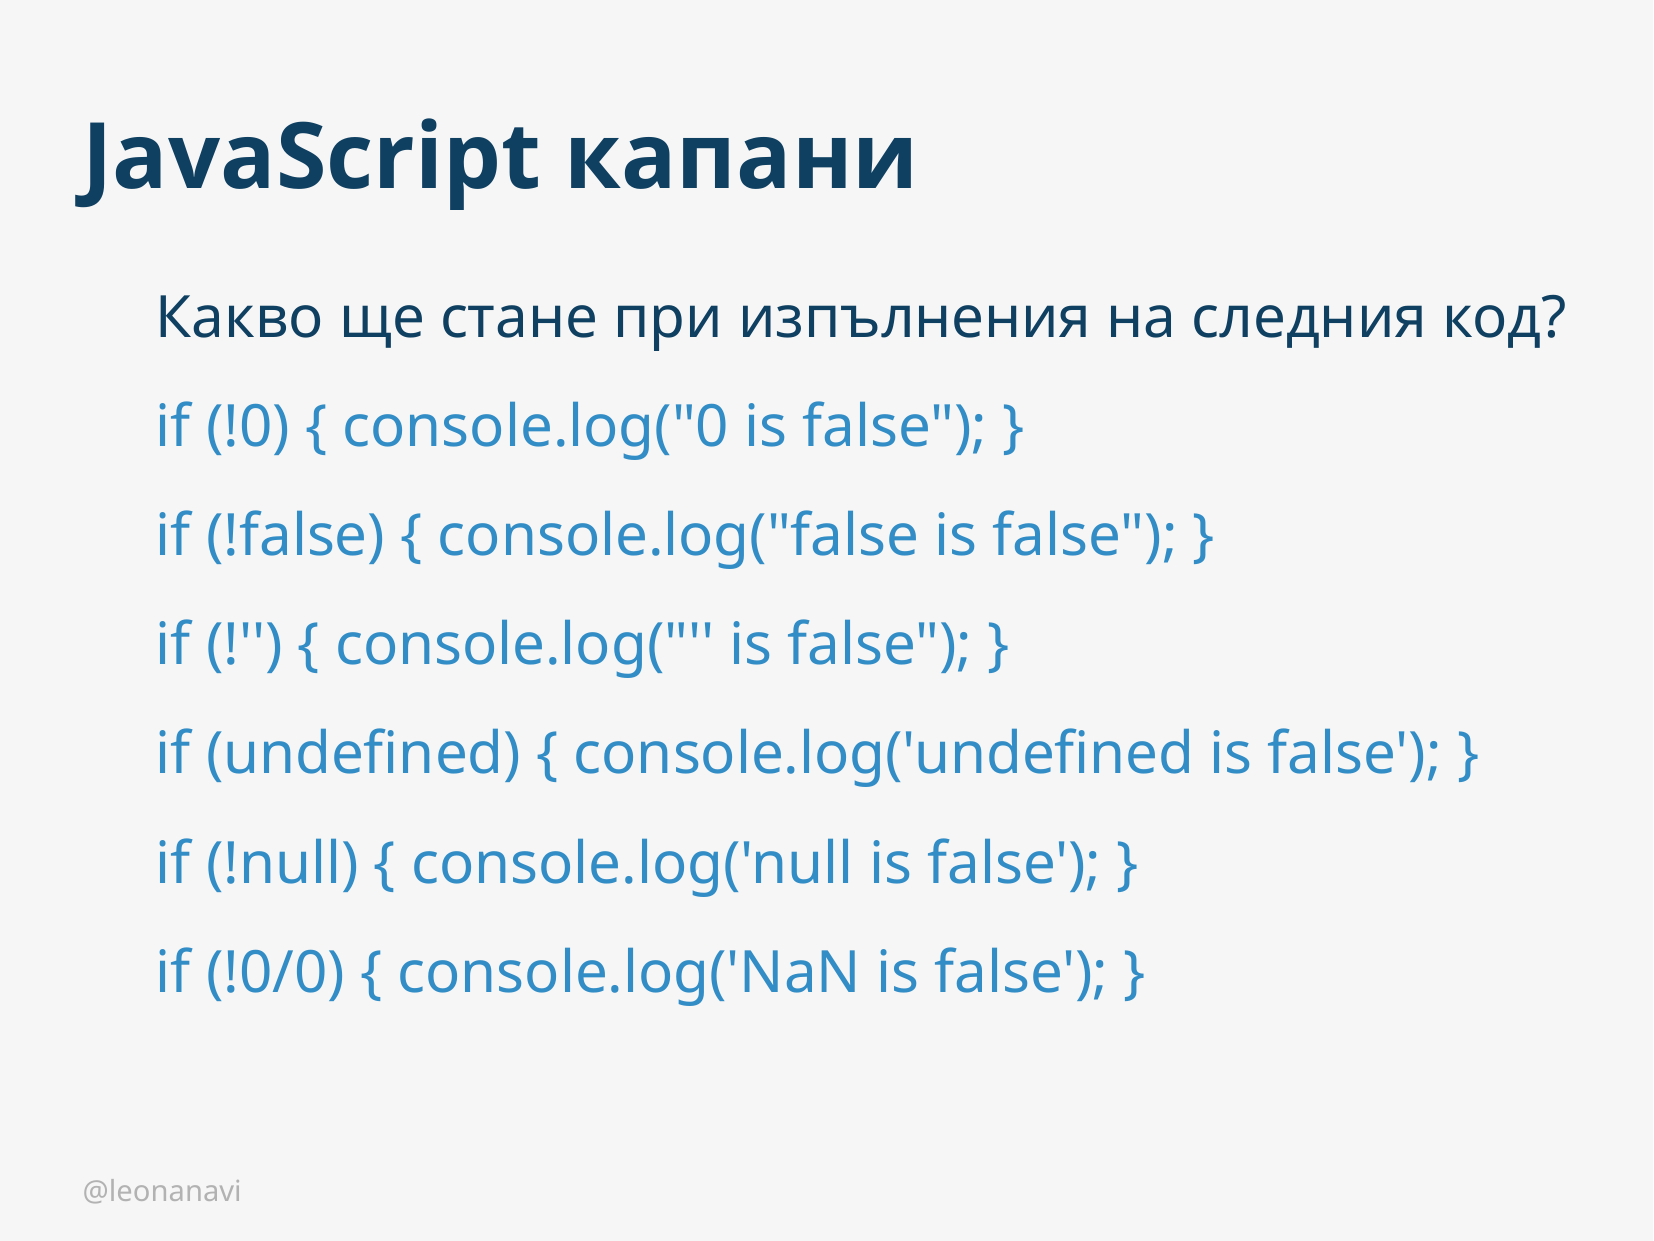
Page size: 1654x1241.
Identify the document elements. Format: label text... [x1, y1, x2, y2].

title JavaScript капани [82, 49, 1571, 257]
text_box Какво ще стане при изпълнения на следния код? if (!0) { console.log("0 is false"); } if (!false) { console.log("false is false"); } if (!'') { console.log("'' is false"); } if (undefined) { console.log('undefined is false'); } if (!null) { console.log('null is false'); } if (!0/0) { console.log('NaN is false'); } [105, 267, 1621, 1201]
